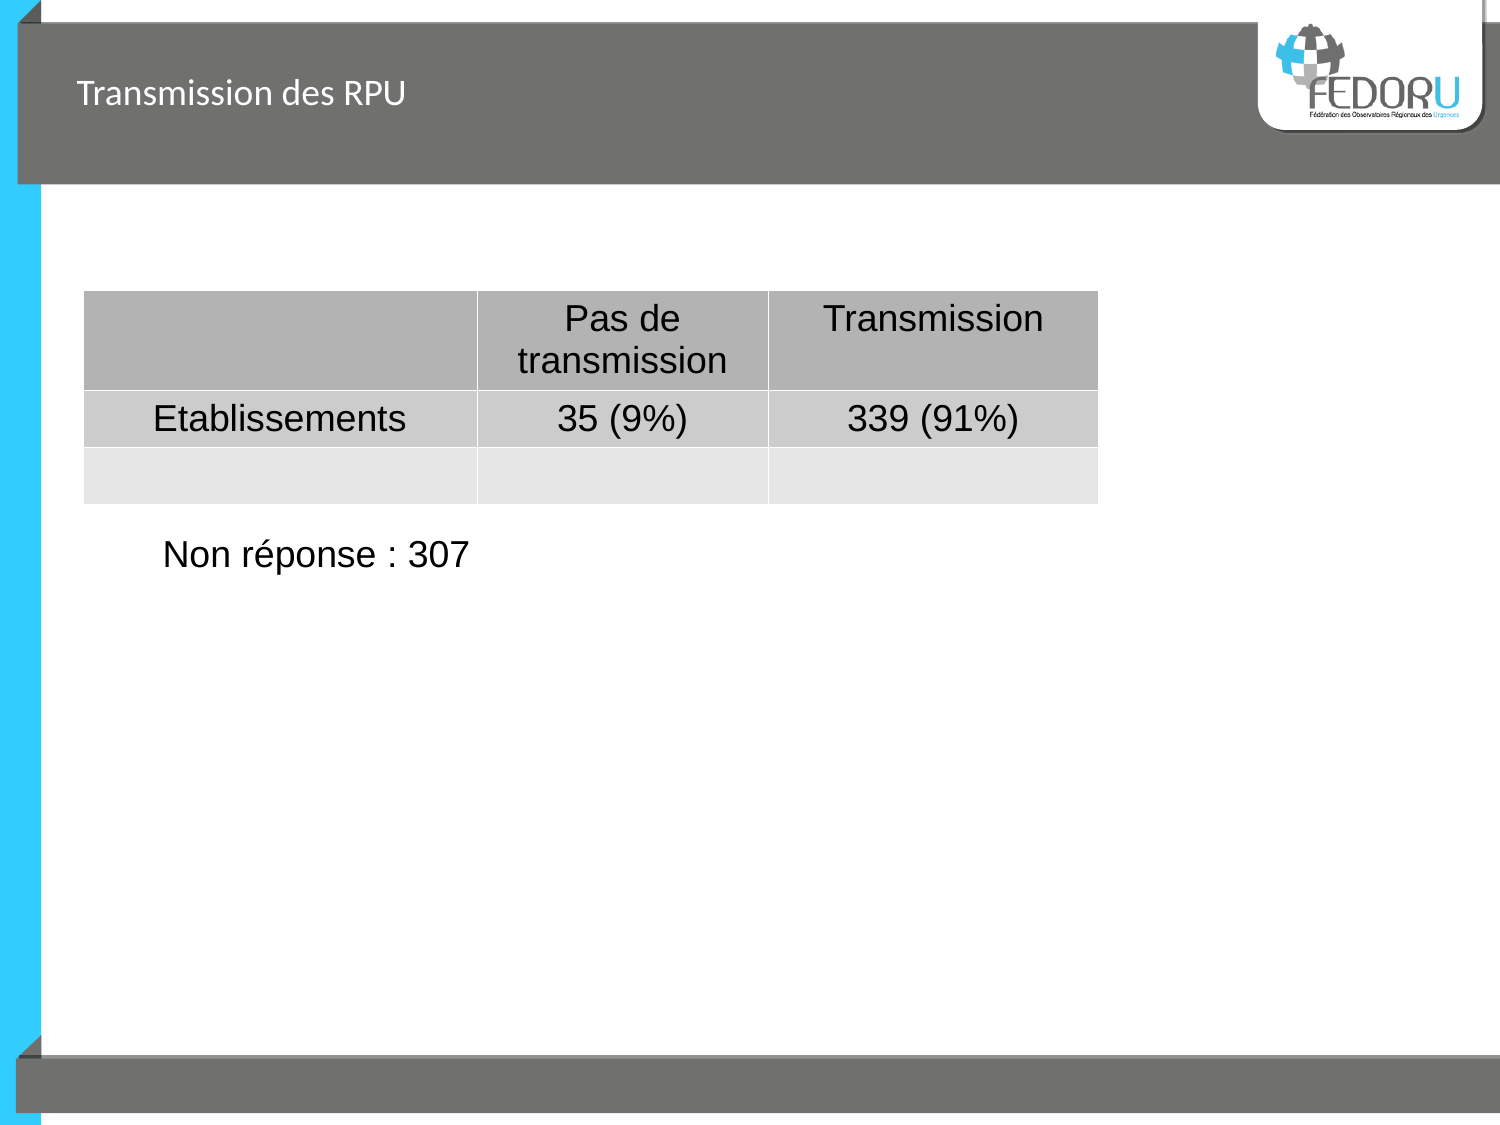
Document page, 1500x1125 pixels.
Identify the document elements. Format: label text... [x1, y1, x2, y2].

table_header [84, 291, 477, 390]
table_header Pas de transmission [478, 291, 768, 390]
table_cell [769, 448, 1098, 504]
title Transmission des RPU [76, 30, 1223, 161]
picture [1275, 20, 1459, 118]
table_cell 35 (9%) [478, 391, 768, 447]
table_cell [478, 448, 768, 504]
text_box Non réponse : 307 [147, 525, 632, 583]
table_cell 339 (91%) [769, 391, 1098, 447]
table_header Transmission [769, 291, 1098, 390]
table_cell Etablissements [84, 391, 477, 447]
table_cell [84, 448, 477, 504]
